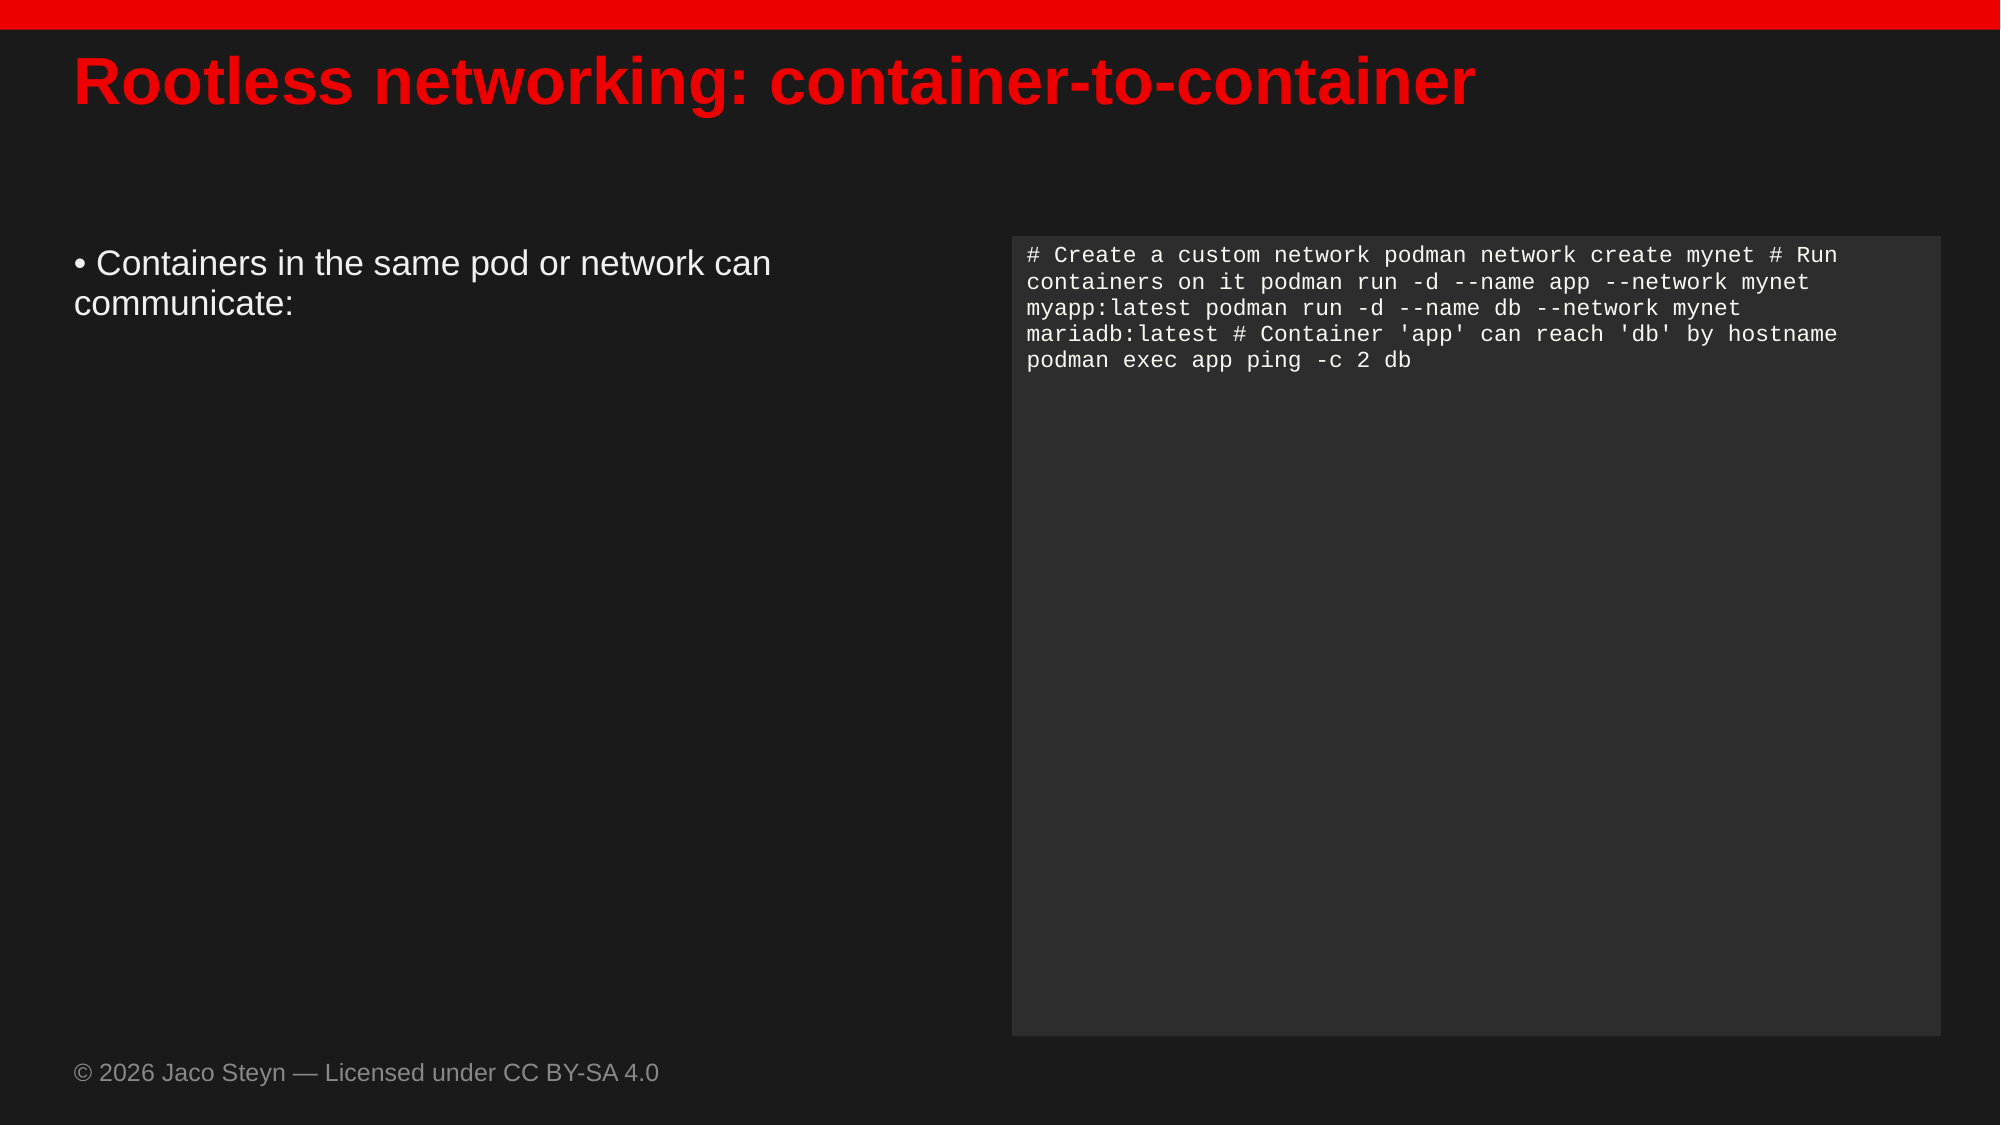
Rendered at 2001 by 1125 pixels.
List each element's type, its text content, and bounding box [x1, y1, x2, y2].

text_box © 2026 Jaco Steyn — Licensed under CC BY-SA 4.0 [59, 1051, 1942, 1093]
text_box • Containers in the same pod or network can communicate: [59, 236, 989, 1037]
text_box [0, 0, 2001, 30]
text_box Rootless networking: container-to-container [59, 36, 1942, 208]
text_box # Create a custom network podman network create mynet # Run containers on it podman run -d --name app --network mynet myapp:latest podman run -d --name db --network mynet mariadb:latest # Container 'app' can reach 'db' by hostname podman exec app ping -c 2 db [1011, 236, 1942, 1037]
